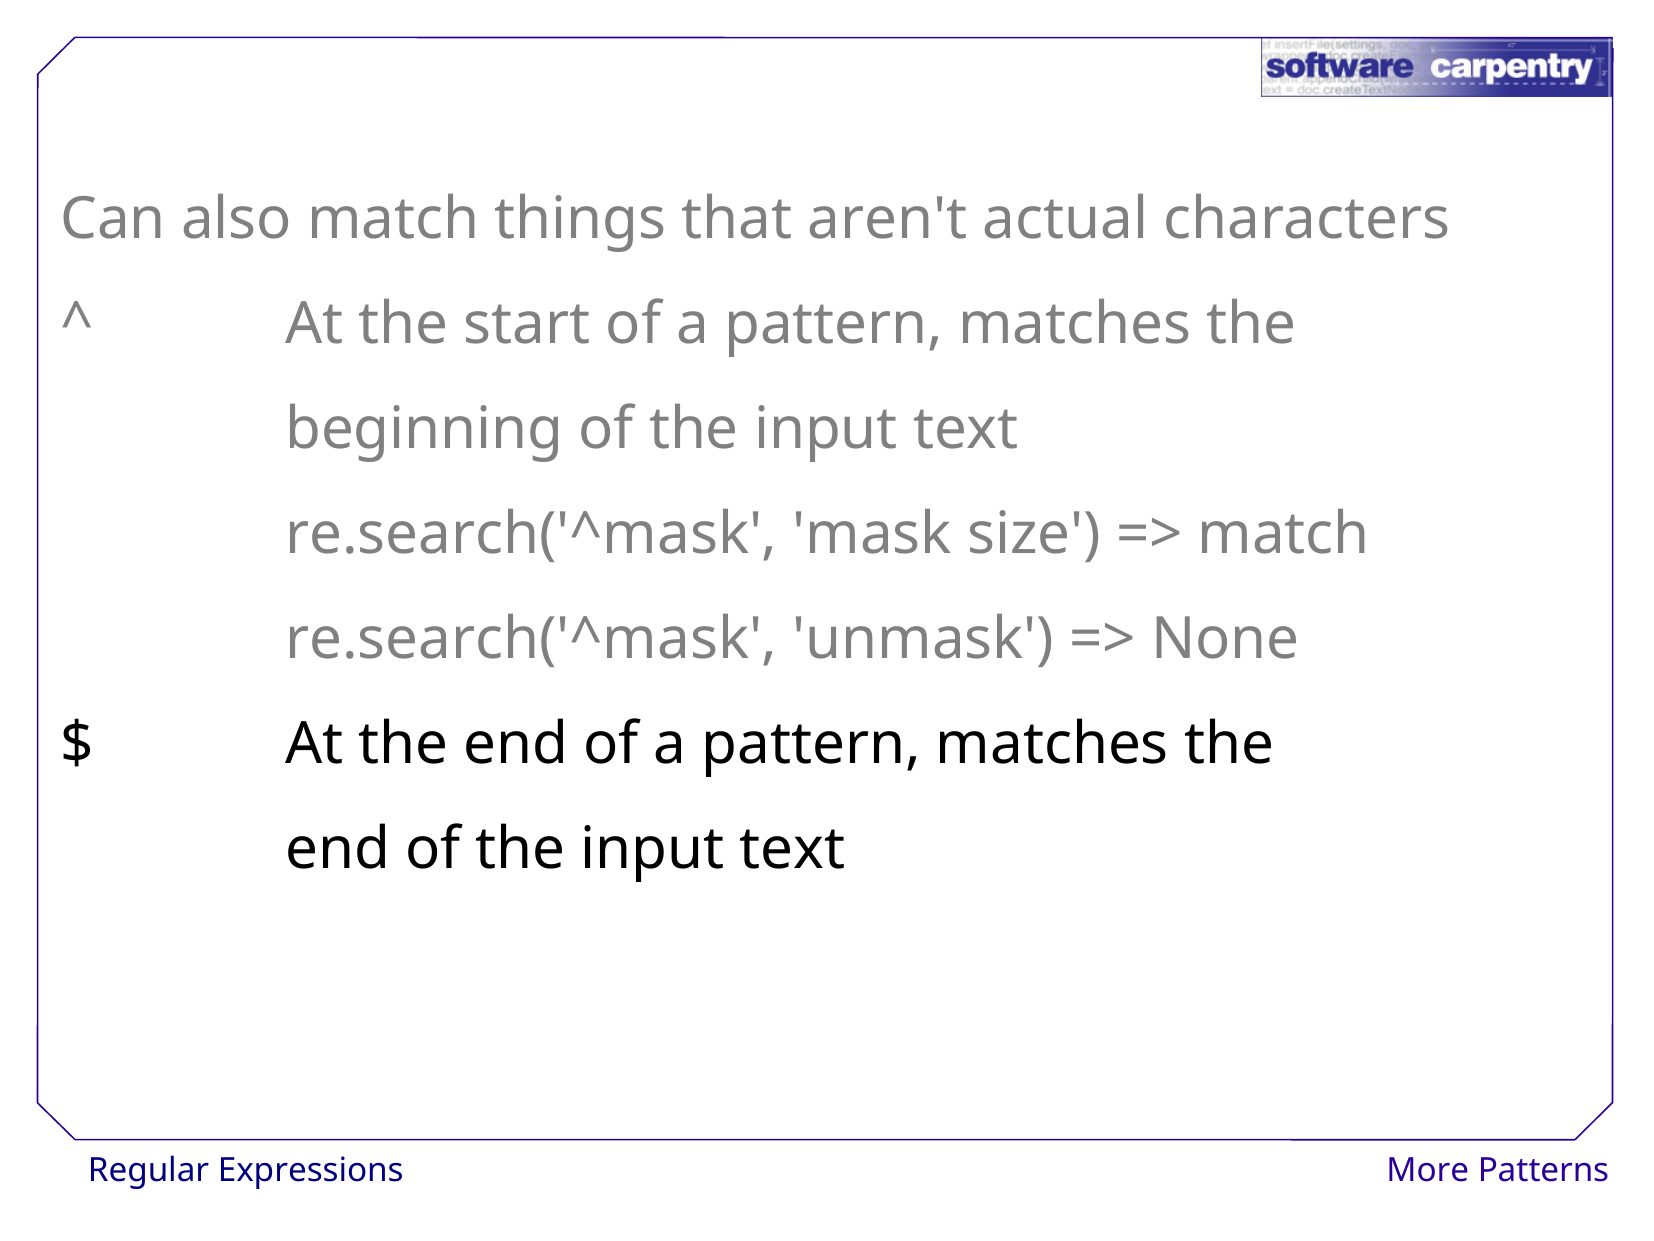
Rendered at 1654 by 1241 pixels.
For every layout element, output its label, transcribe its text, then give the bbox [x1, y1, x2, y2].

text_box Can also match things that aren't actual characters ^ At the start of a pattern, matches the beginning of the input text re.search('^mask', 'mask size') => match re.search('^mask', 'unmask') => None $ At the end of a pattern, matches the end of the input text [45, 138, 1616, 889]
picture [1261, 39, 1613, 97]
